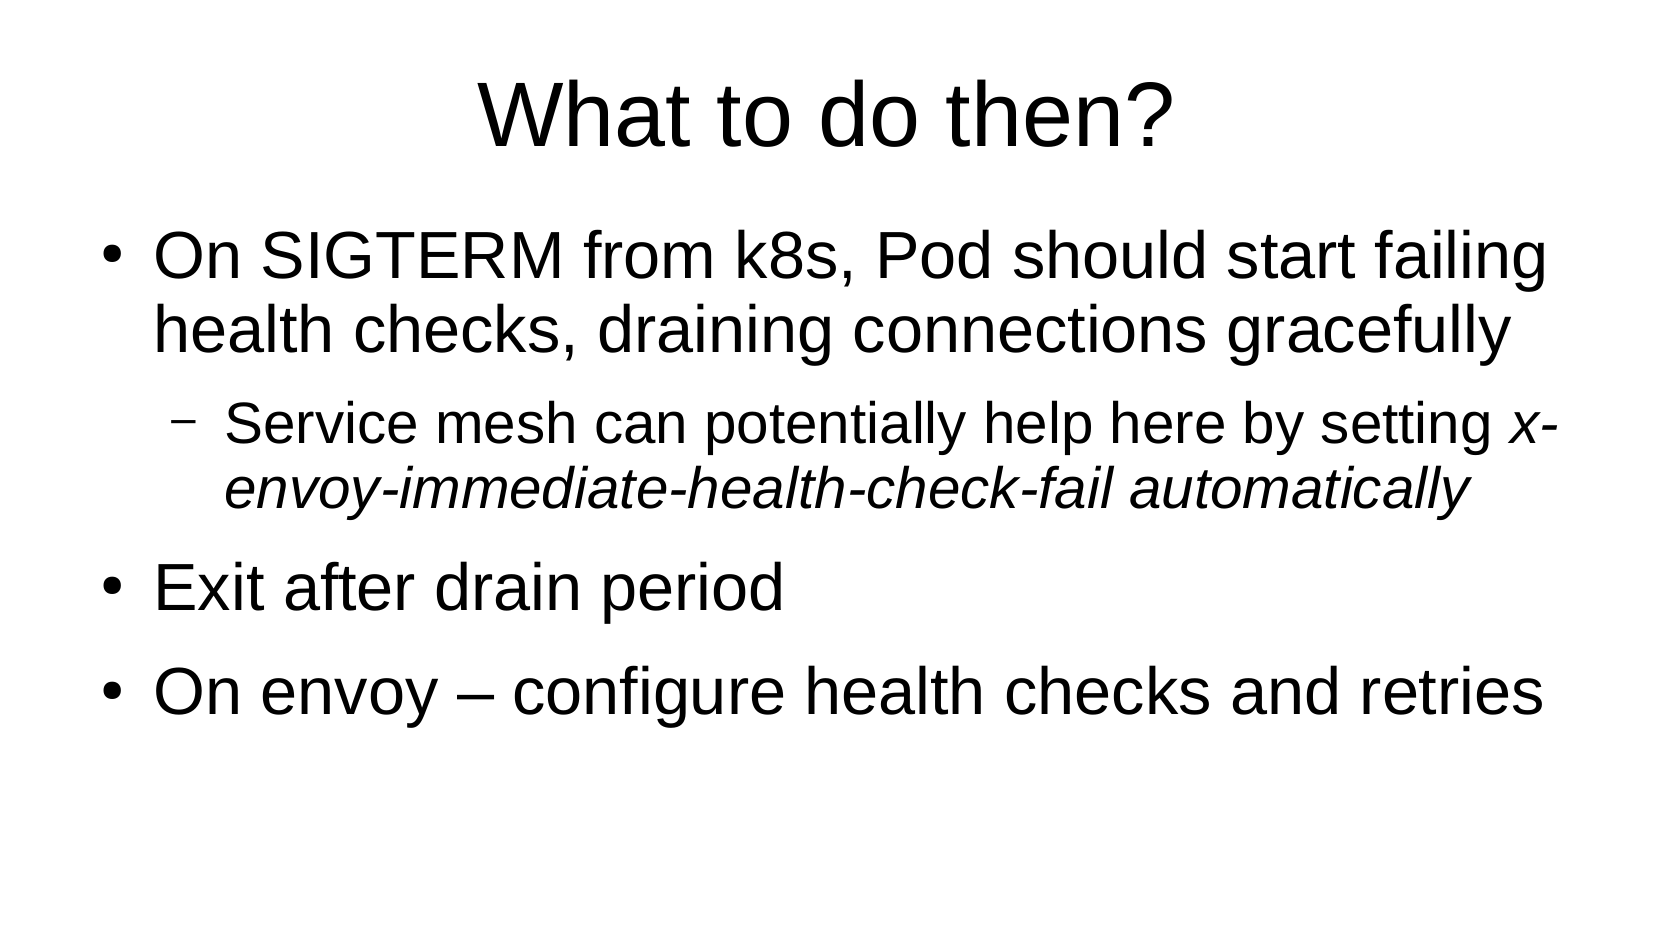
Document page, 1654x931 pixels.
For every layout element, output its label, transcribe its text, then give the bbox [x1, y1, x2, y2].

list On SIGTERM from k8s, Pod should start failing health checks, draining connections gracefully Service mesh can potentially help here by setting x-envoy-immediate-health-check-fail automatically Exit after drain period On envoy – configure health checks and retries [82, 217, 1571, 758]
title What to do then? [82, 37, 1571, 193]
